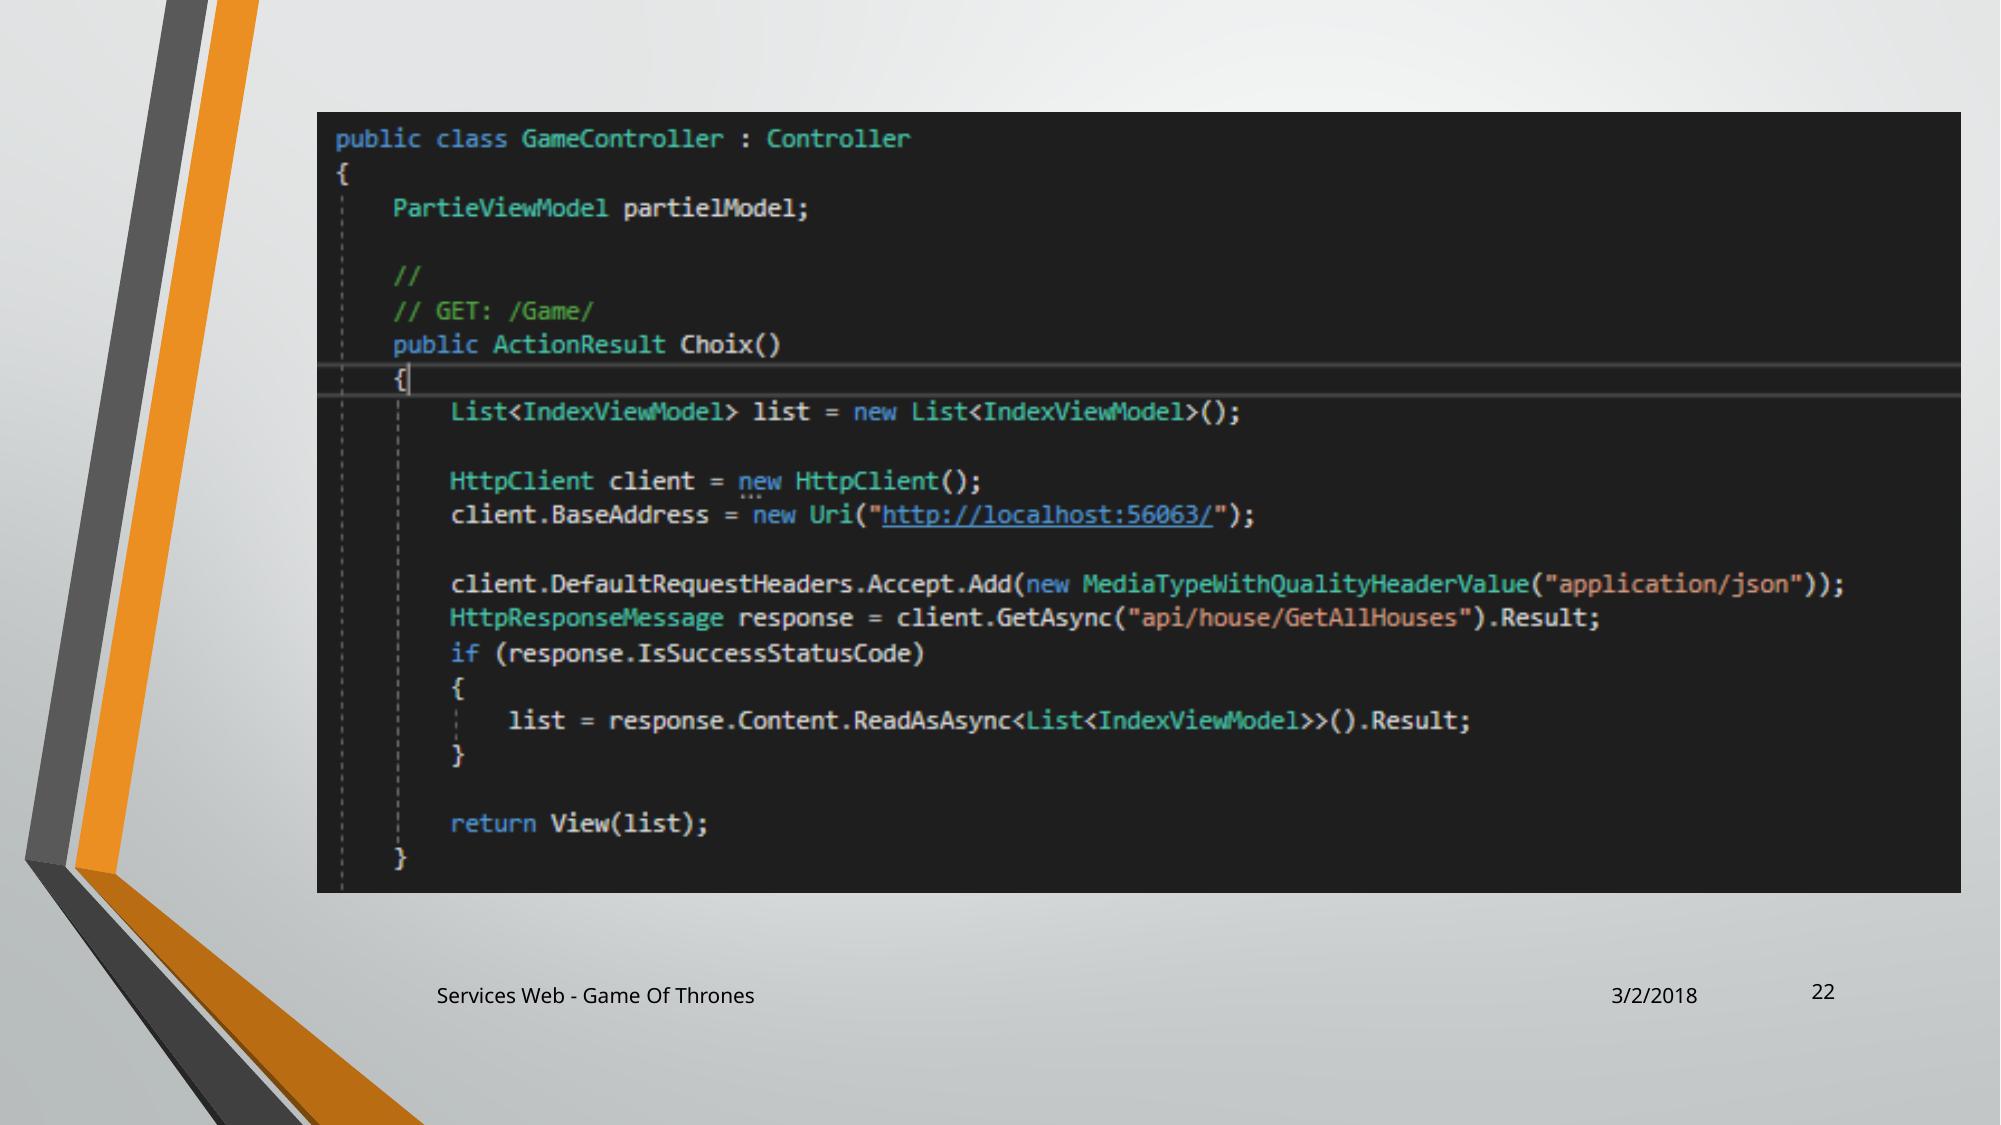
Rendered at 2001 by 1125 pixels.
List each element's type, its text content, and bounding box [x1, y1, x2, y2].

text_box ‹#› [1796, 962, 1887, 1023]
picture [317, 112, 1961, 893]
text_box 3/2/2018 [1596, 965, 1785, 1025]
text_box Services Web - Game Of Thrones [421, 965, 1585, 1025]
